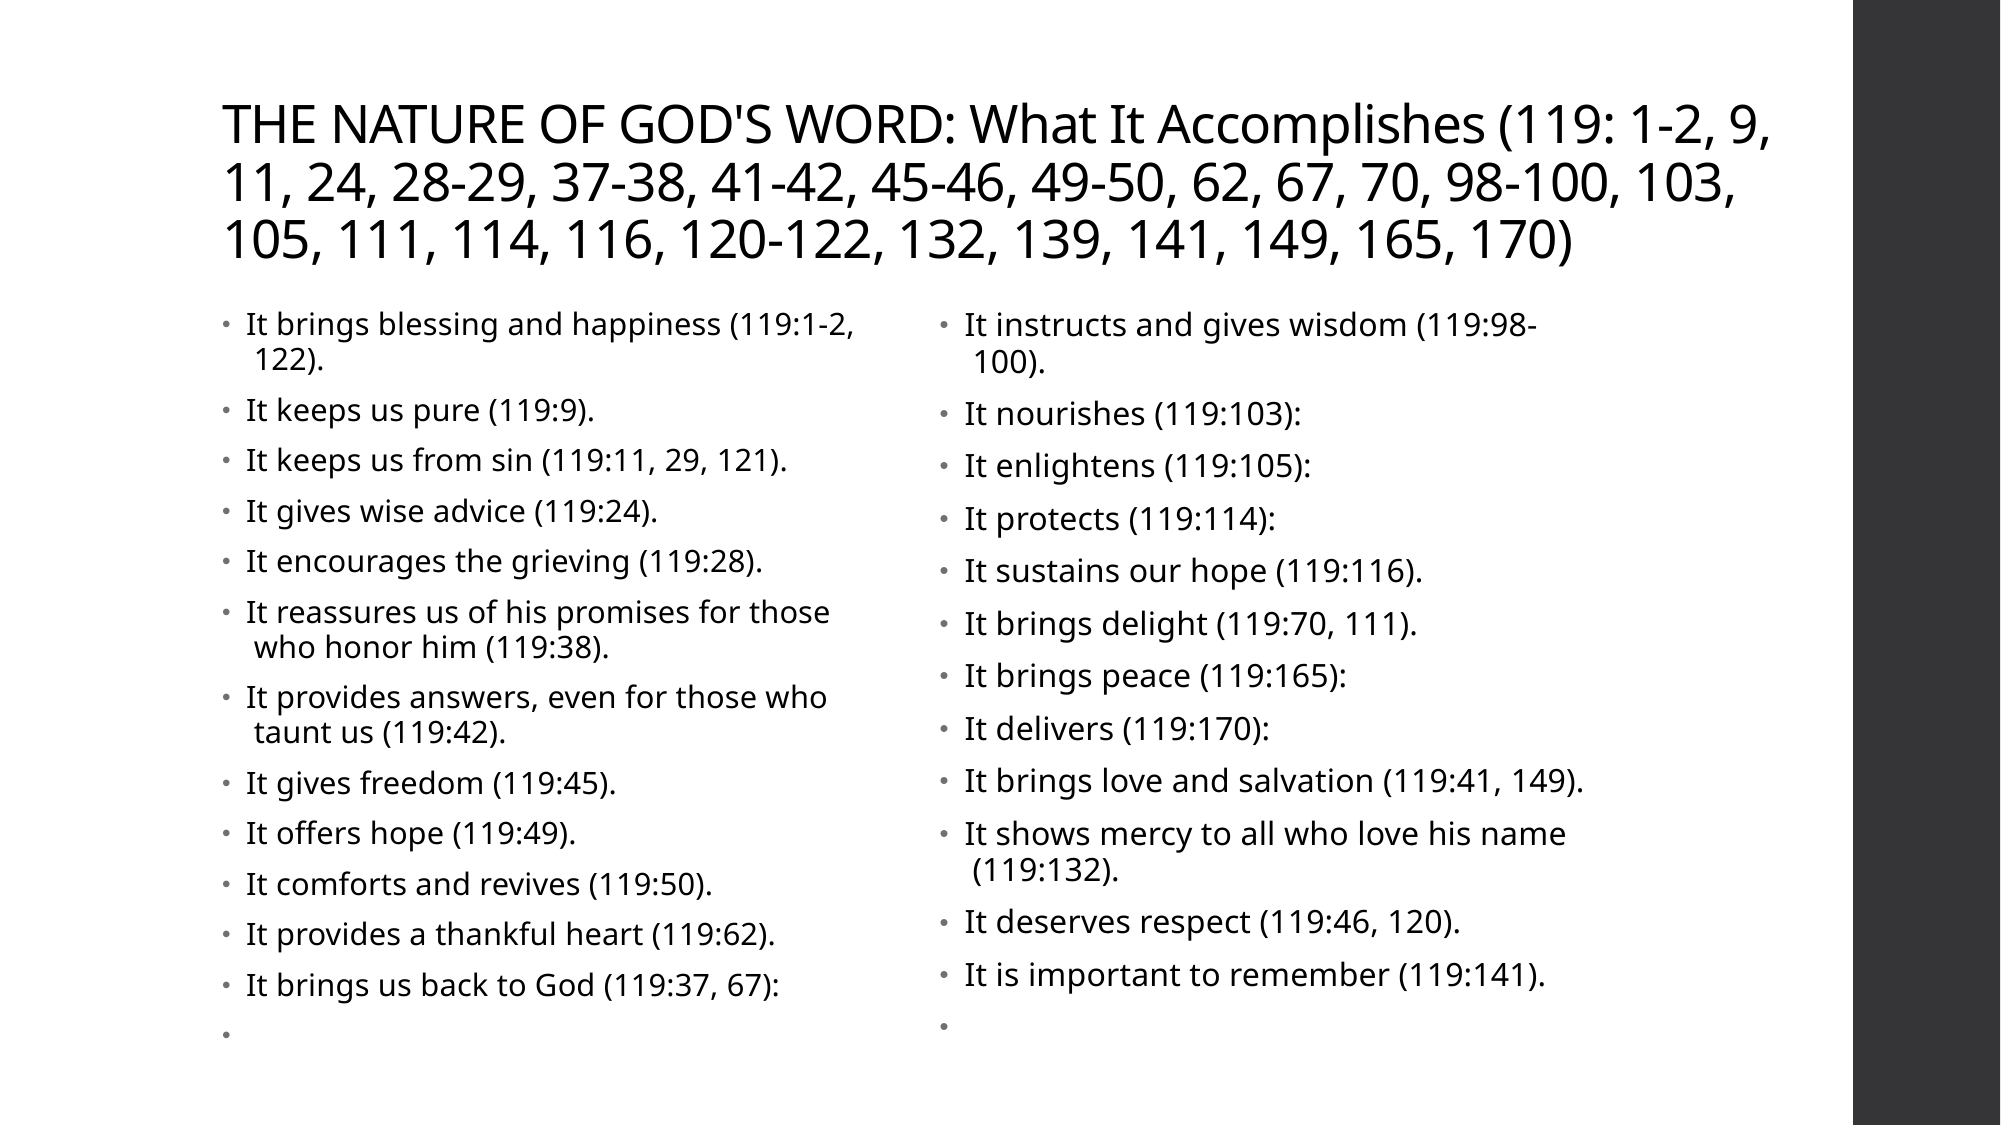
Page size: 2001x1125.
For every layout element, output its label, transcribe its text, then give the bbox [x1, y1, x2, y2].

list It brings blessing and happiness (119:1-2, 122). It keeps us pure (119:9). It keeps us from sin (119:11, 29, 121). It gives wise advice (119:24). It encourages the grieving (119:28). It reassures us of his promises for those who honor him (119:38). It provides answers, even for those who taunt us (119:42). It gives freedom (119:45). It offers hope (119:49). It comforts and revives (119:50). It provides a thankful heart (119:62). It brings us back to God (119:37, 67): [207, 299, 900, 1014]
title THE NATURE OF GOD'S WORD: What It Accomplishes (119: 1-2, 9, 11, 24, 28-29, 37-38, 41-42, 45-46, 49-50, 62, 67, 70, 98-100, 103, 105, 111, 114, 116, 120-122, 132, 139, 141, 149, 165, 170) [206, 60, 1797, 278]
list It instructs and gives wisdom (119:98-100). It nourishes (119:103): It enlightens (119:105): It protects (119:114): It sustains our hope (119:116). It brings delight (119:70, 111). It brings peace (119:165): It delivers (119:170): It brings love and salvation (119:41, 149). It shows mercy to all who love his name (119:132). It deserves respect (119:46, 120). It is important to remember (119:141). [924, 299, 1617, 1014]
